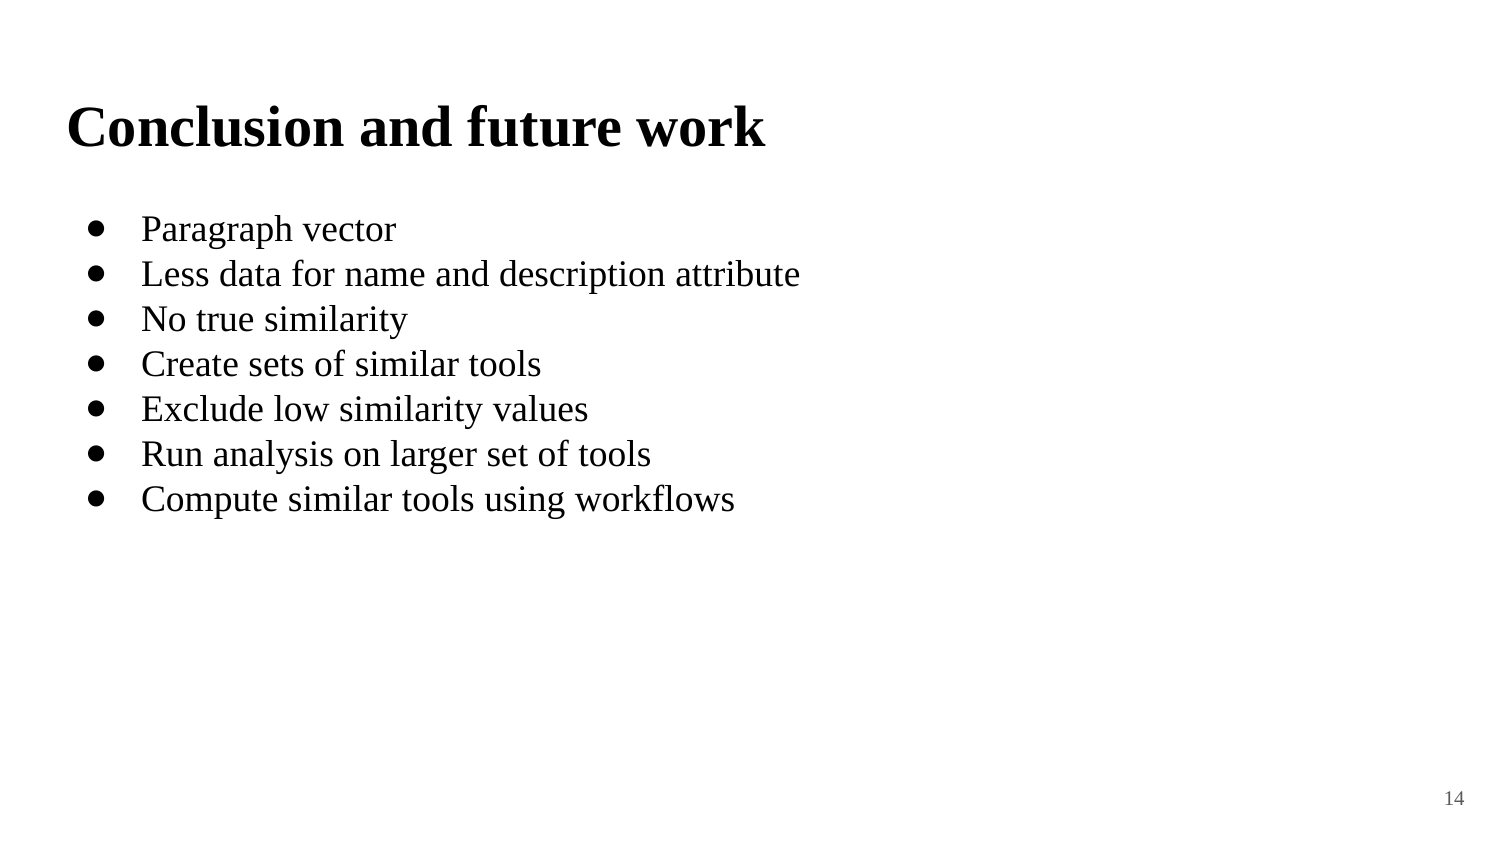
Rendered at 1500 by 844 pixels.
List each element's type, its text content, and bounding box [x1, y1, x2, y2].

title Conclusion and future work [51, 72, 1449, 167]
slide_number <number> [1389, 764, 1480, 830]
list Paragraph vector Less data for name and description attribute No true similarity Create sets of similar tools Exclude low similarity values Run analysis on larger set of tools Compute similar tools using workflows [51, 189, 1449, 750]
